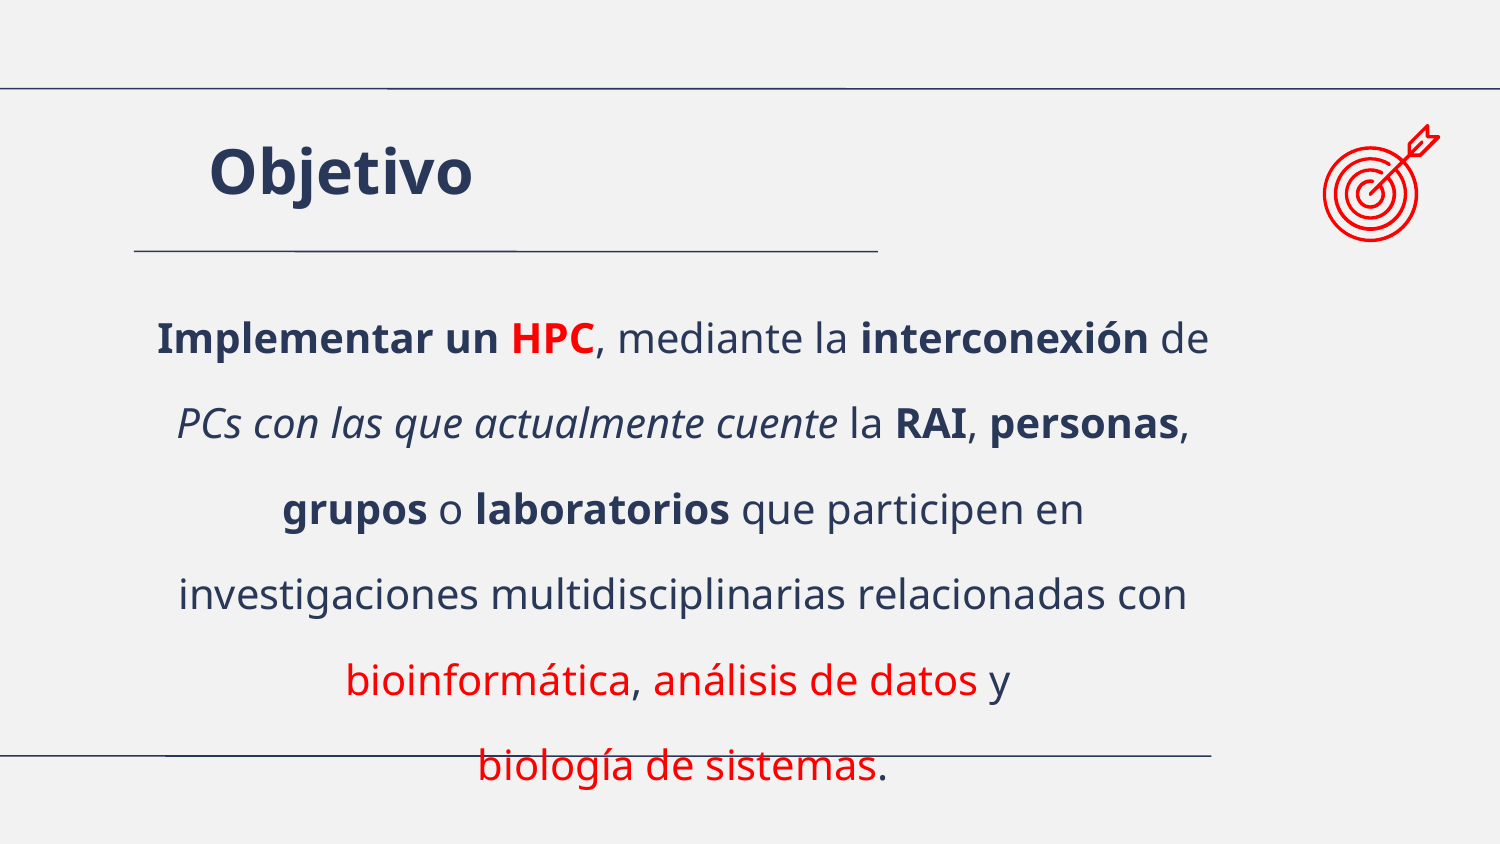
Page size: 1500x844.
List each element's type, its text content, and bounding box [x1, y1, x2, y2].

title Objetivo [193, 116, 798, 243]
title Implementar un HPC, mediante la interconexión de PCs con las que actualmente cuente la RAI, personas, grupos o laboratorios que participen en investigaciones multidisciplinarias relacionadas con bioinformática, análisis de datos y biología de sistemas. [91, 280, 1241, 838]
text_box [1322, 124, 1441, 243]
